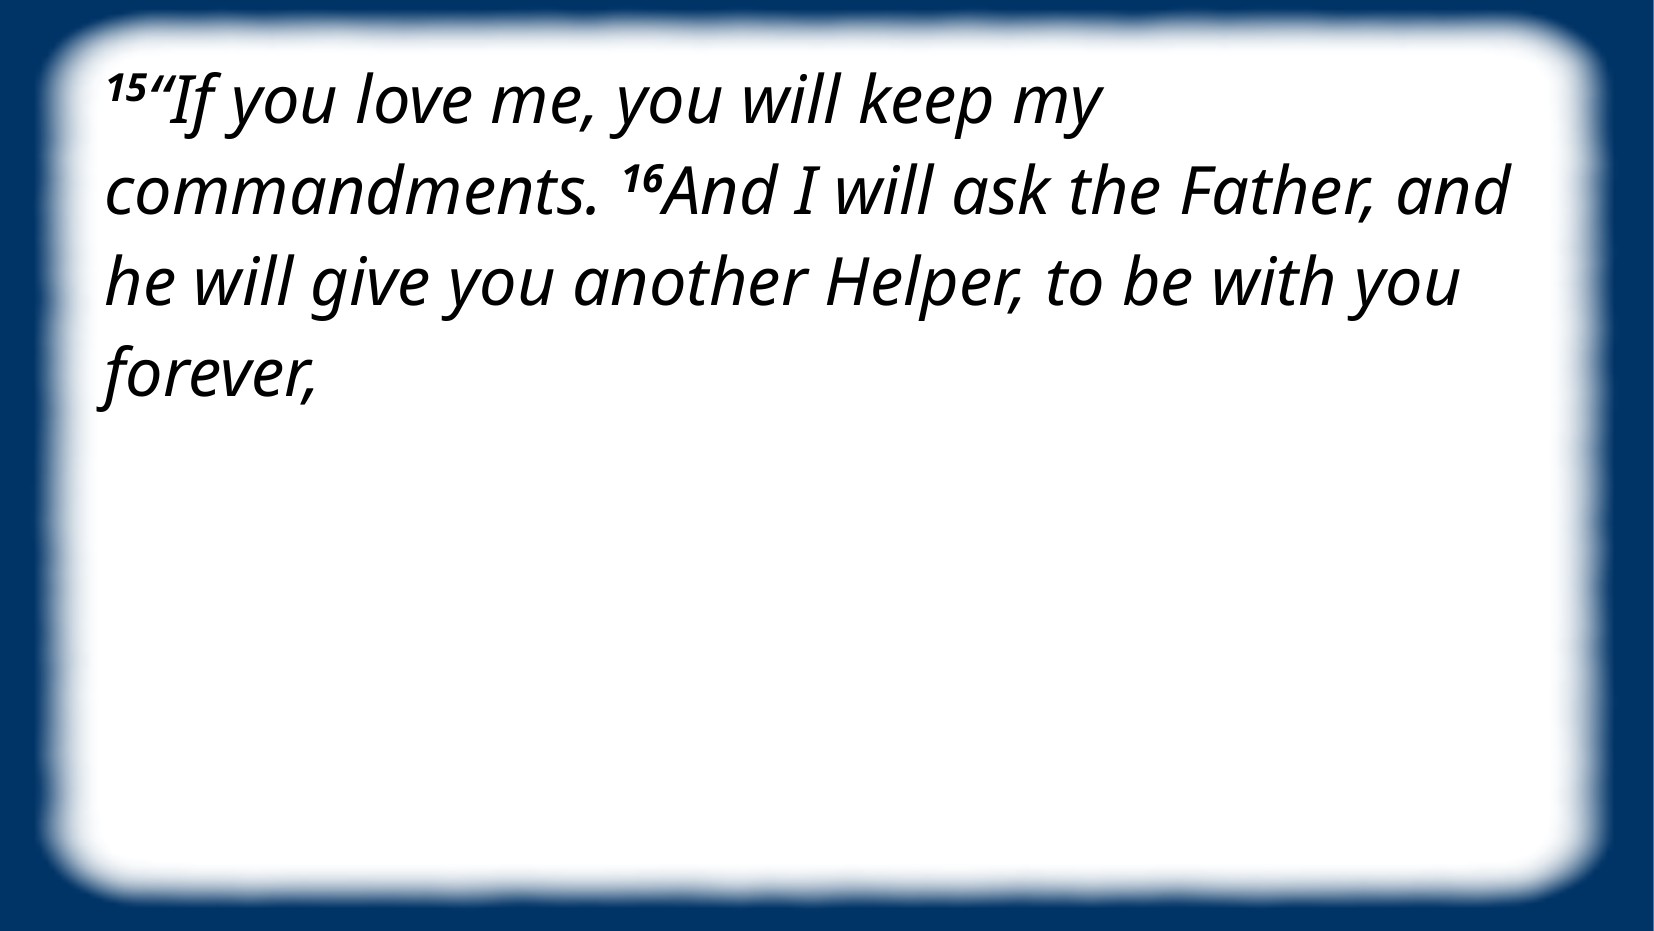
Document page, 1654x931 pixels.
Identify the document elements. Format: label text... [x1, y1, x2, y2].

text_box 15“If you love me, you will keep my commandments. 16And I will ask the Father, and he will give you another Helper, to be with you forever, [90, 45, 1546, 415]
picture [0, 0, 1654, 931]
